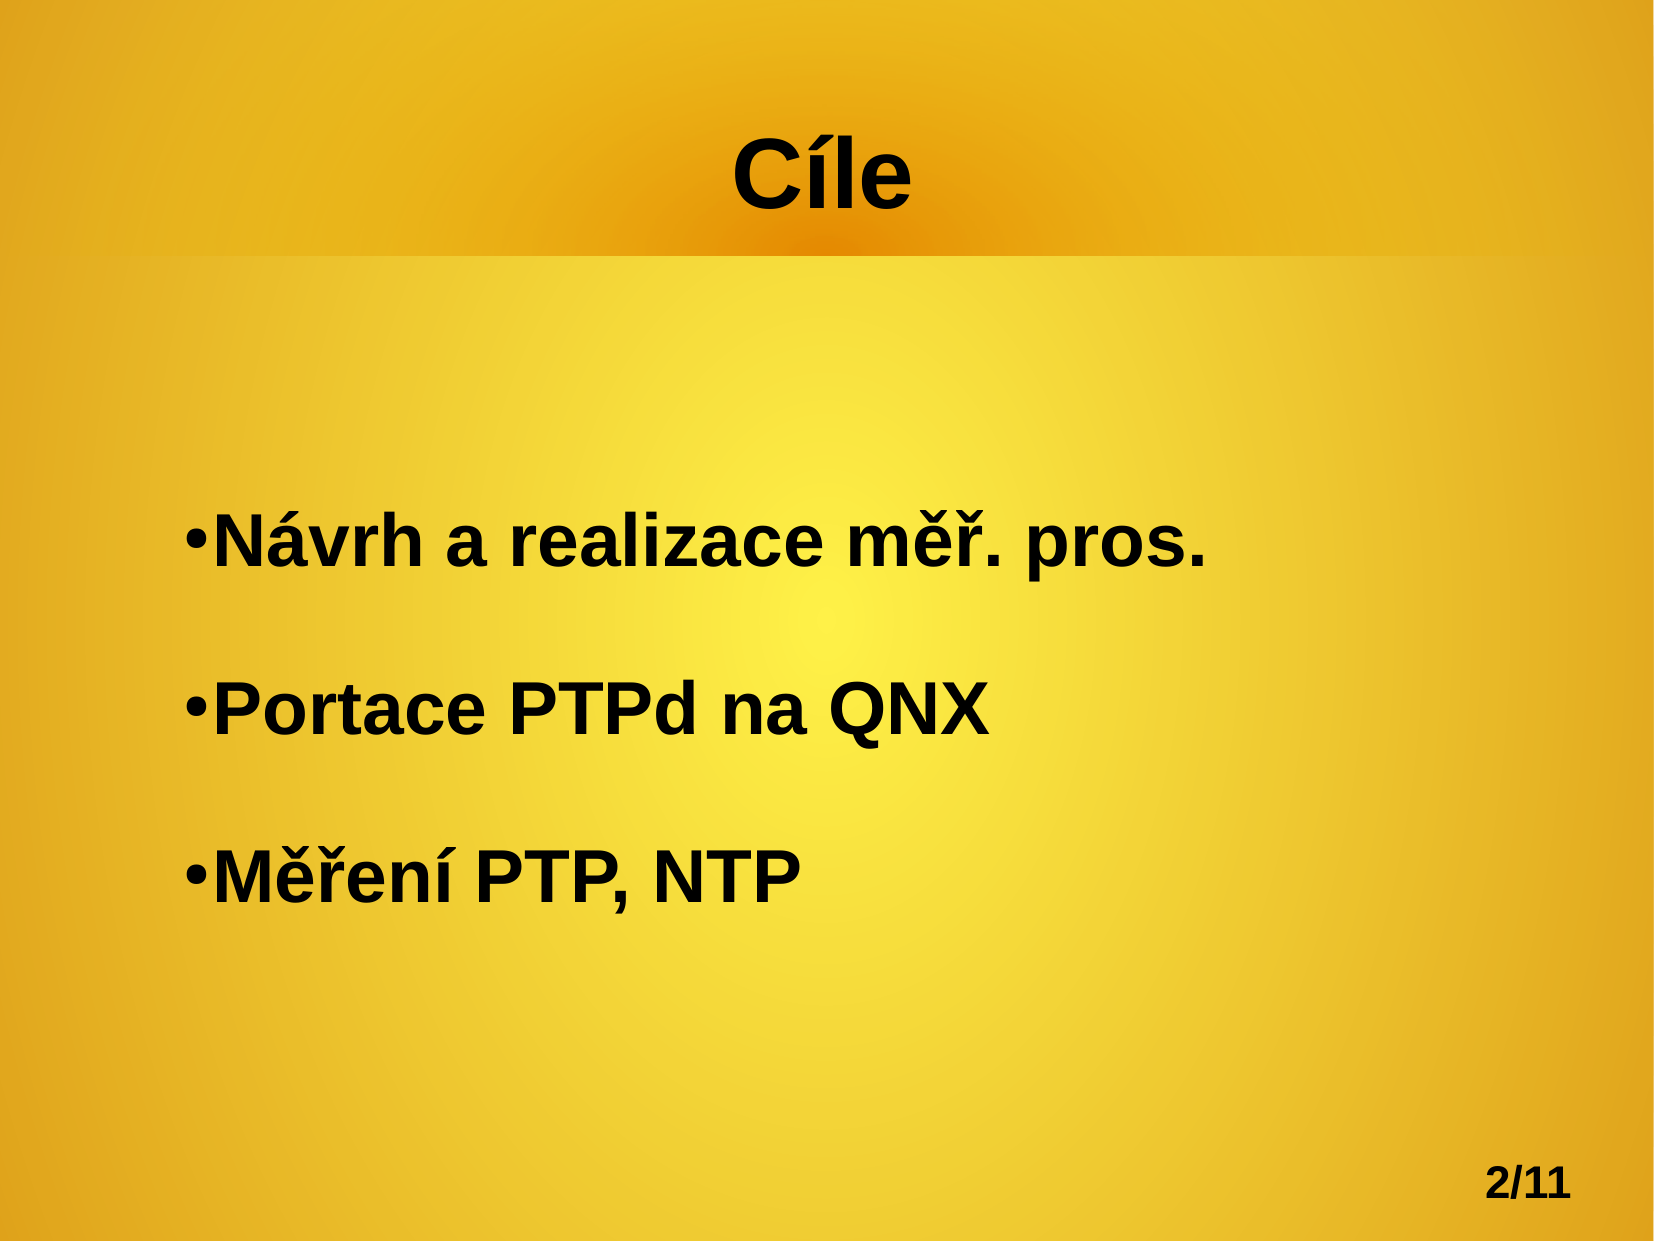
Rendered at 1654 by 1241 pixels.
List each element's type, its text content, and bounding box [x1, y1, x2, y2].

title Cíle [78, 70, 1567, 278]
text_box <číslo>/11 [1490, 1149, 1654, 1220]
subtitle Návrh a realizace měř. pros. Portace PTPd na QNX Měření PTP, NTP [177, 306, 1519, 1027]
